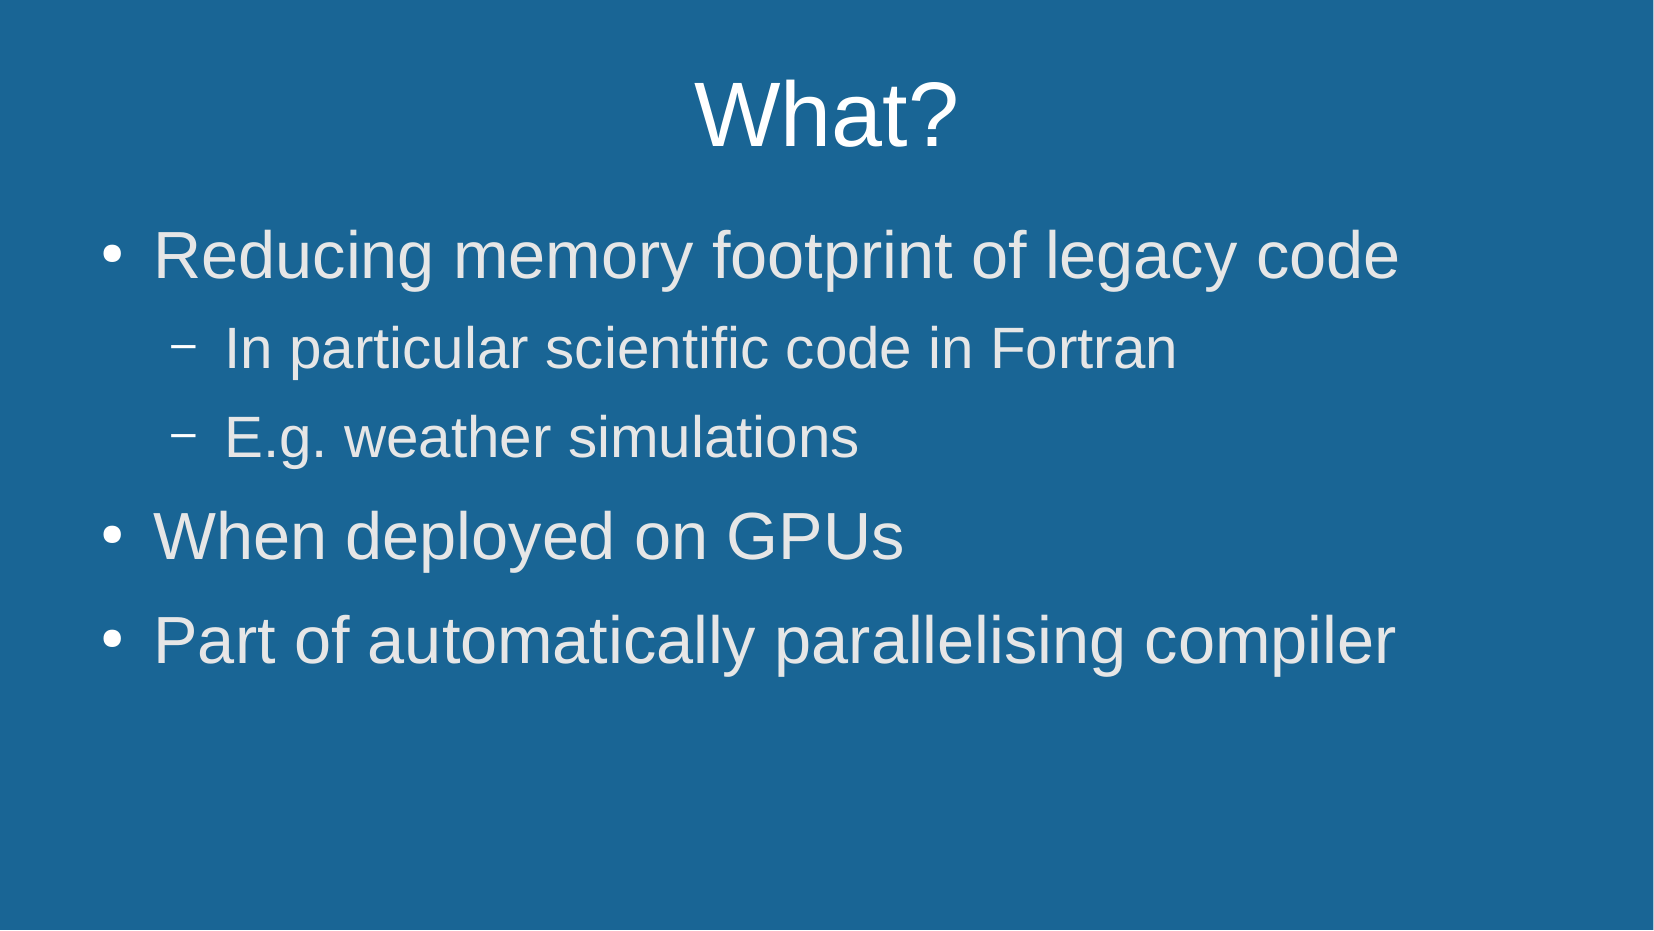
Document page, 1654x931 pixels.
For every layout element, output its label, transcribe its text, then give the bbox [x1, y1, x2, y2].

list Reducing memory footprint of legacy code In particular scientific code in Fortran E.g. weather simulations When deployed on GPUs Part of automatically parallelising compiler [82, 217, 1571, 758]
title What? [82, 37, 1571, 193]
